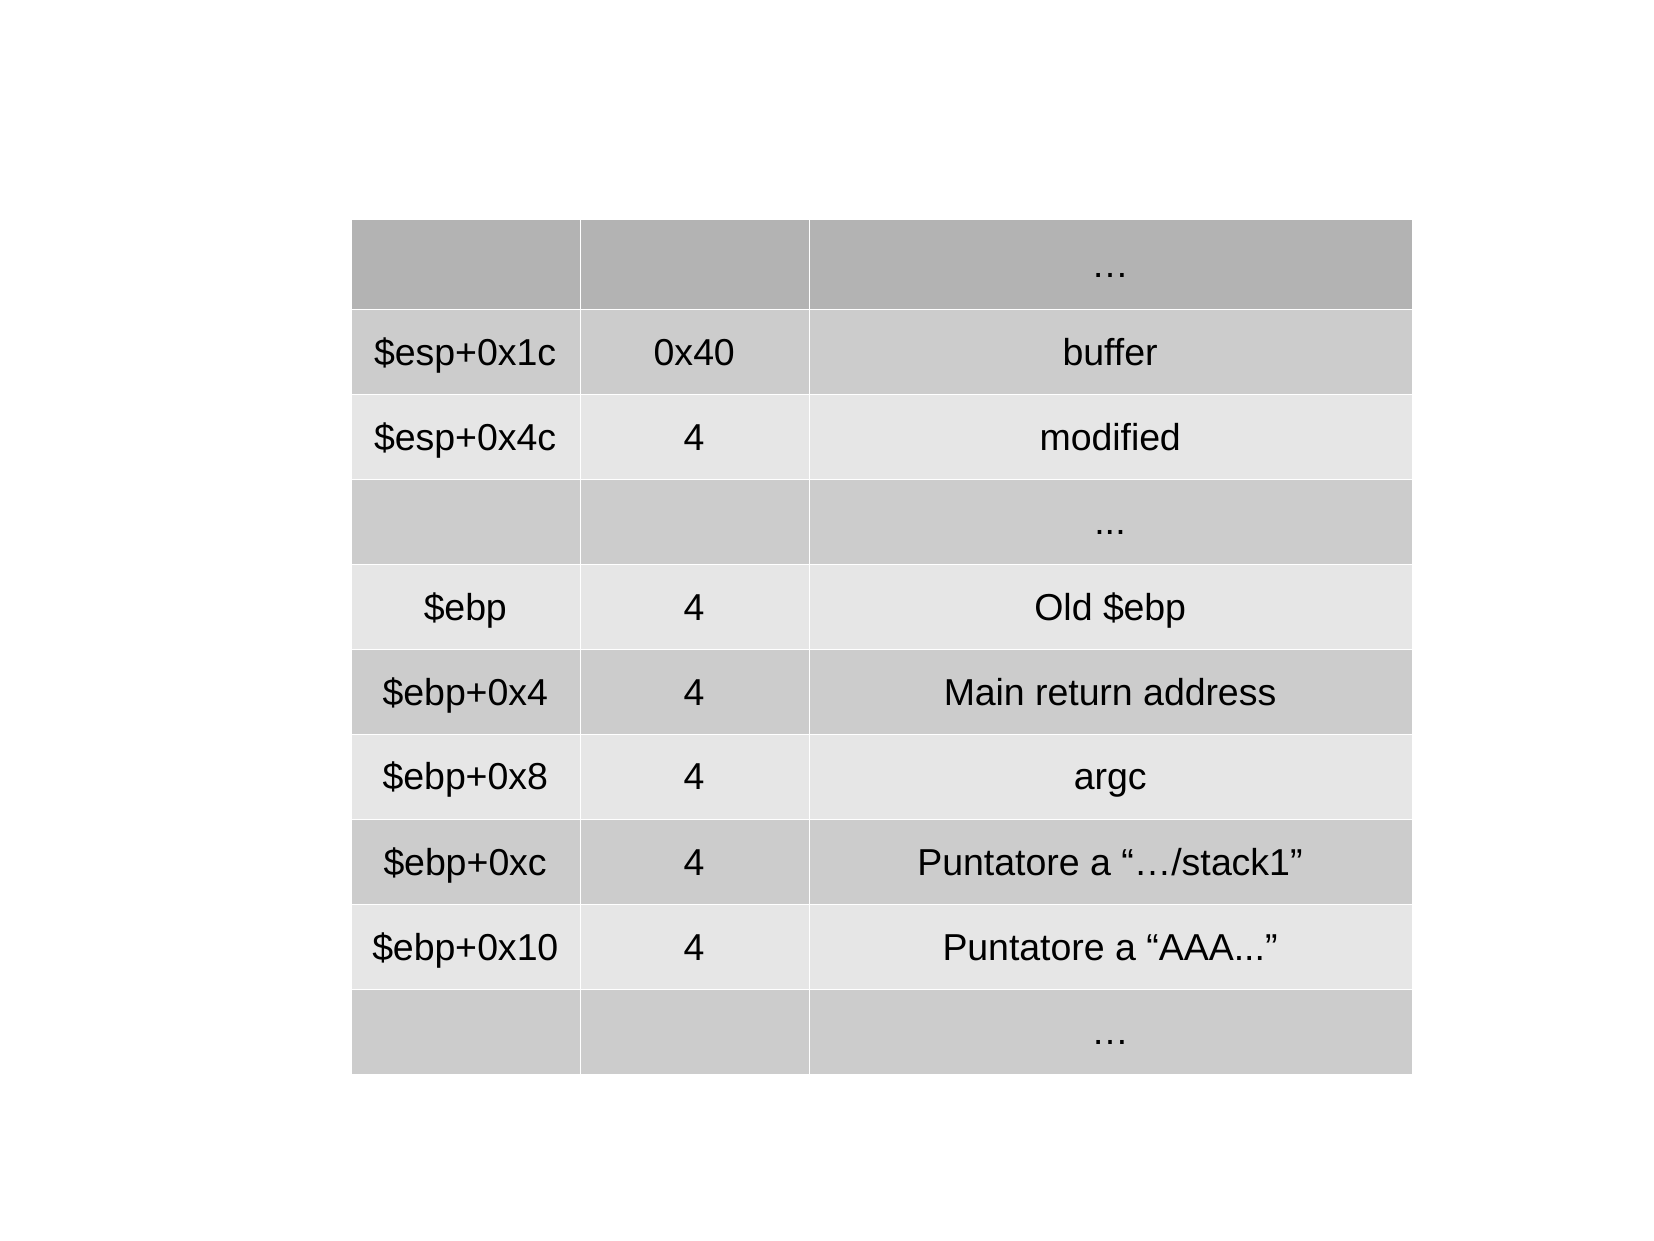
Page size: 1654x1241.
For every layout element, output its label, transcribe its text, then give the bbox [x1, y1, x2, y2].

table_cell 4 [581, 650, 809, 734]
table_cell argc [810, 735, 1412, 819]
table_cell buffer [810, 310, 1412, 394]
table_header [581, 220, 809, 309]
table_cell 4 [581, 820, 809, 904]
table_cell [581, 480, 809, 564]
table_header [352, 220, 580, 309]
table_cell 4 [581, 735, 809, 819]
table_cell 4 [581, 565, 809, 649]
table_cell 0x40 [581, 310, 809, 394]
table_cell … [810, 990, 1412, 1074]
table_cell $ebp+0x8 [352, 735, 580, 819]
table_cell $esp+0x1c [352, 310, 580, 394]
table_cell ... [810, 480, 1412, 564]
table_cell $ebp+0xc [352, 820, 580, 904]
table_cell 4 [581, 905, 809, 989]
table_cell 4 [581, 395, 809, 479]
table_cell [352, 990, 580, 1074]
table_cell $ebp+0x10 [352, 905, 580, 989]
table_cell [352, 480, 580, 564]
table_cell Puntatore a “AAA...” [810, 905, 1412, 989]
table_cell [581, 990, 809, 1074]
table_cell Main return address [810, 650, 1412, 734]
table_cell $ebp [352, 565, 580, 649]
table_header … [810, 220, 1412, 309]
table_cell $ebp+0x4 [352, 650, 580, 734]
table_cell Old $ebp [810, 565, 1412, 649]
table_cell modified [810, 395, 1412, 479]
table_cell $esp+0x4c [352, 395, 580, 479]
table_cell Puntatore a “…/stack1” [810, 820, 1412, 904]
